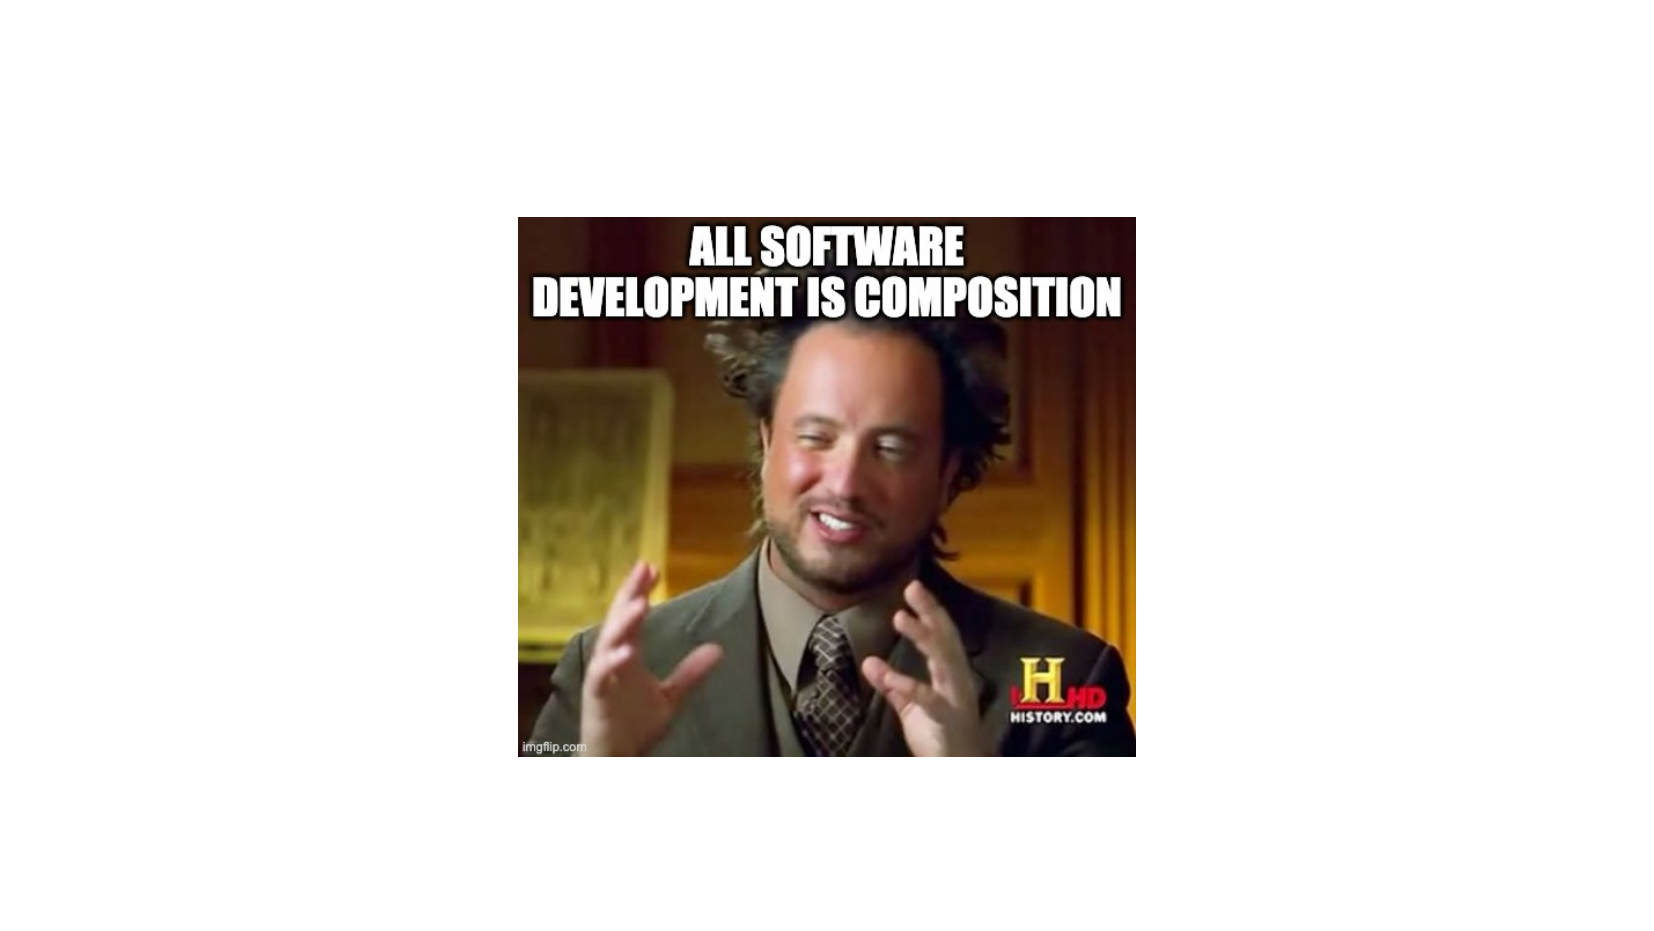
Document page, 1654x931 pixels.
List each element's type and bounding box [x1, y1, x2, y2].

picture [518, 217, 1136, 758]
